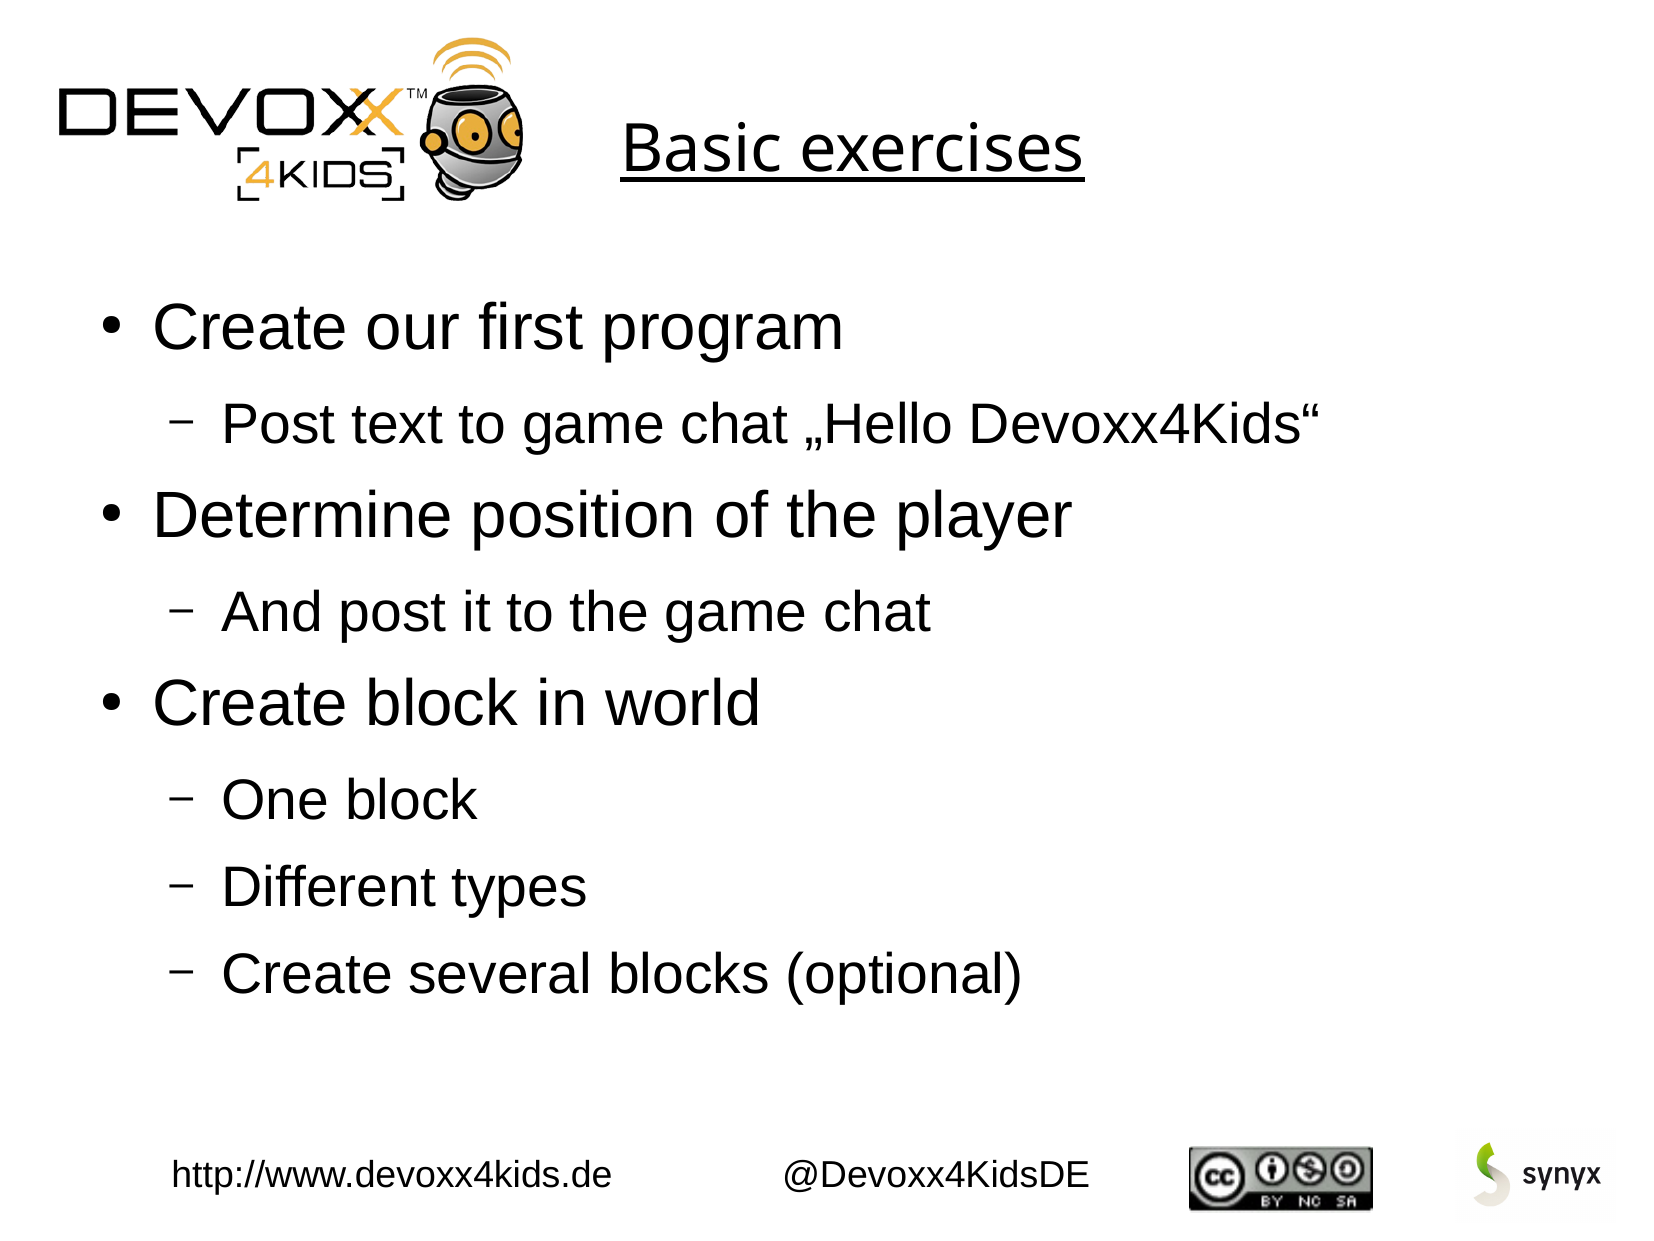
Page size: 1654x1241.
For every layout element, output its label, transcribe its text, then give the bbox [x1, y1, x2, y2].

picture [59, 37, 523, 201]
picture [1455, 1128, 1616, 1223]
text_box Basic exercises [605, 93, 1545, 201]
list Create our first program Post text to game chat „Hello Devoxx4Kids“ Determine position of the player And post it to the game chat Create block in world One block Different types Create several blocks (optional) [82, 290, 1571, 1010]
picture [1189, 1146, 1373, 1213]
